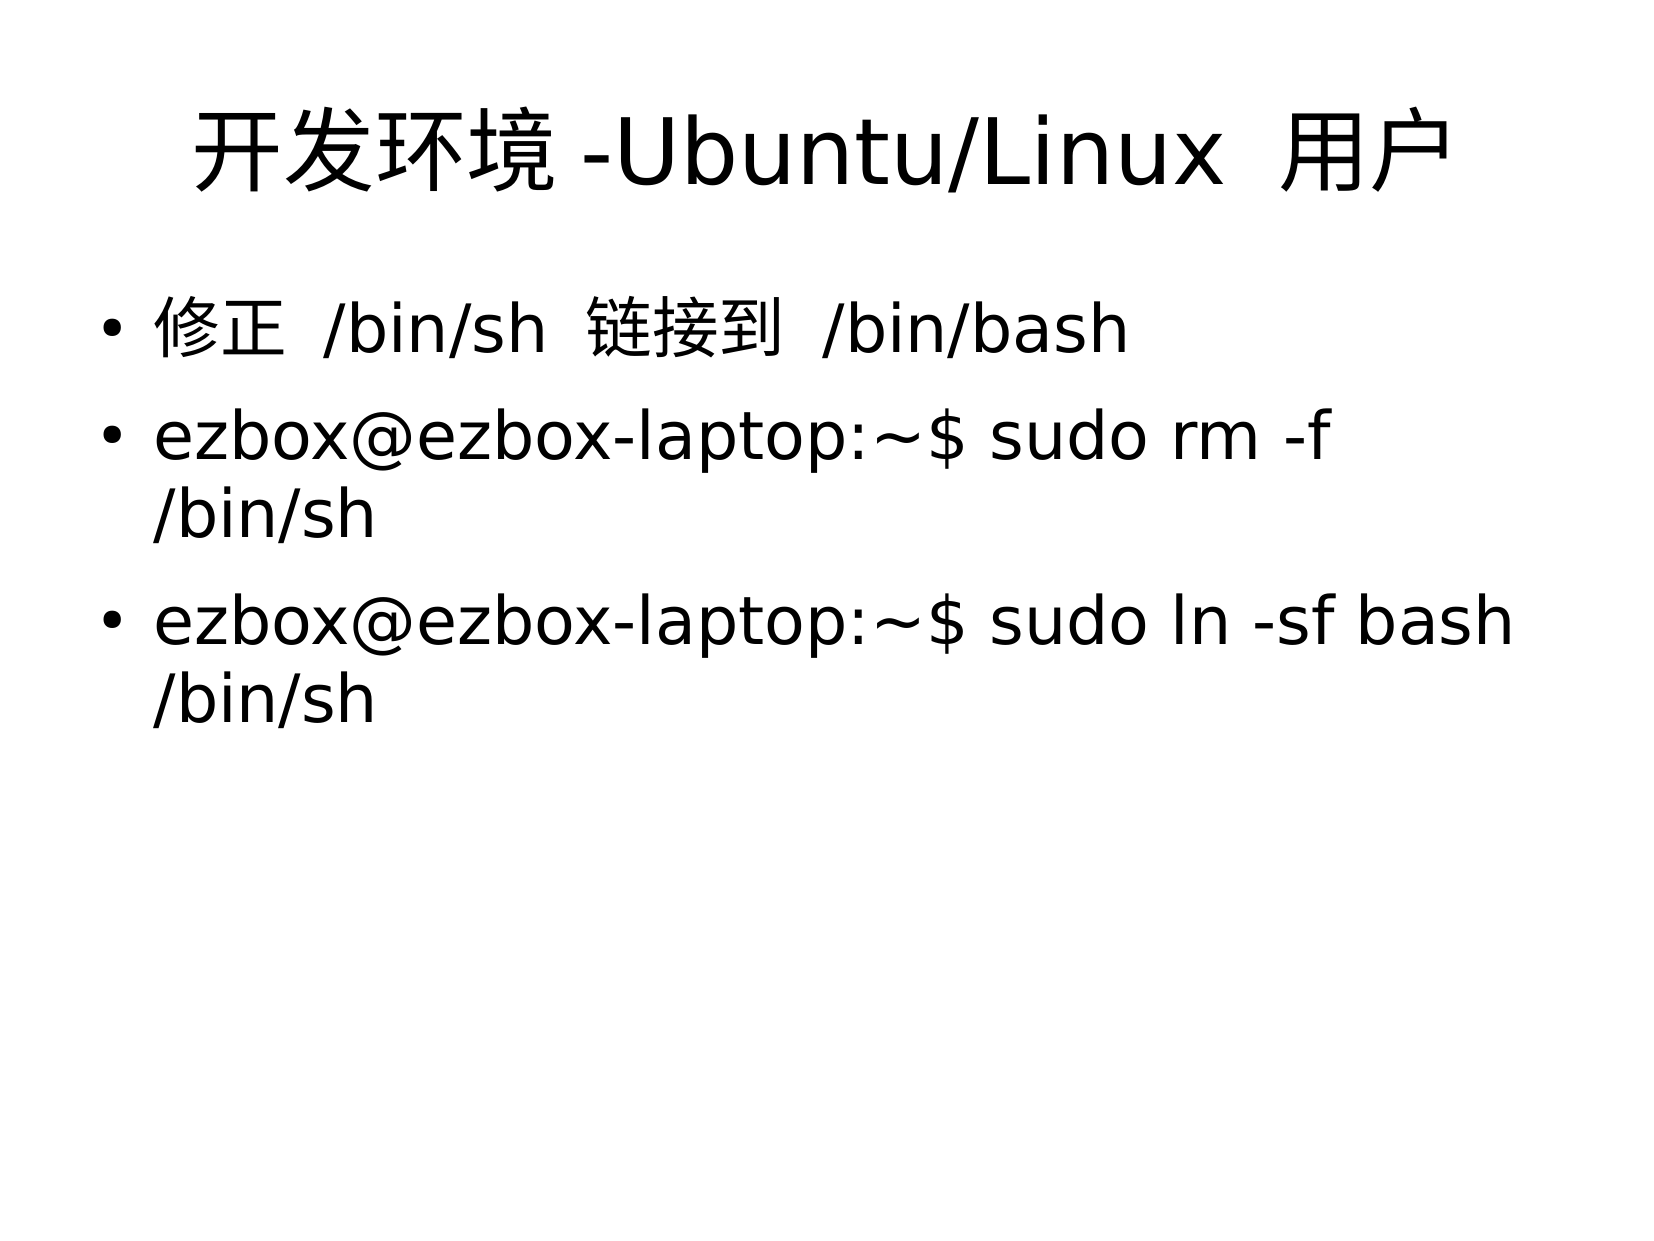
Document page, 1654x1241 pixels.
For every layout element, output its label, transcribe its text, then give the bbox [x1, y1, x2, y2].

title 开发环境-Ubuntu/Linux 用户 [82, 49, 1571, 257]
list 修正 /bin/sh 链接到 /bin/bash ezbox@ezbox-laptop:~$ sudo rm -f /bin/sh ezbox@ezbox-laptop:~$ sudo ln -sf bash /bin/sh [82, 290, 1538, 1010]
